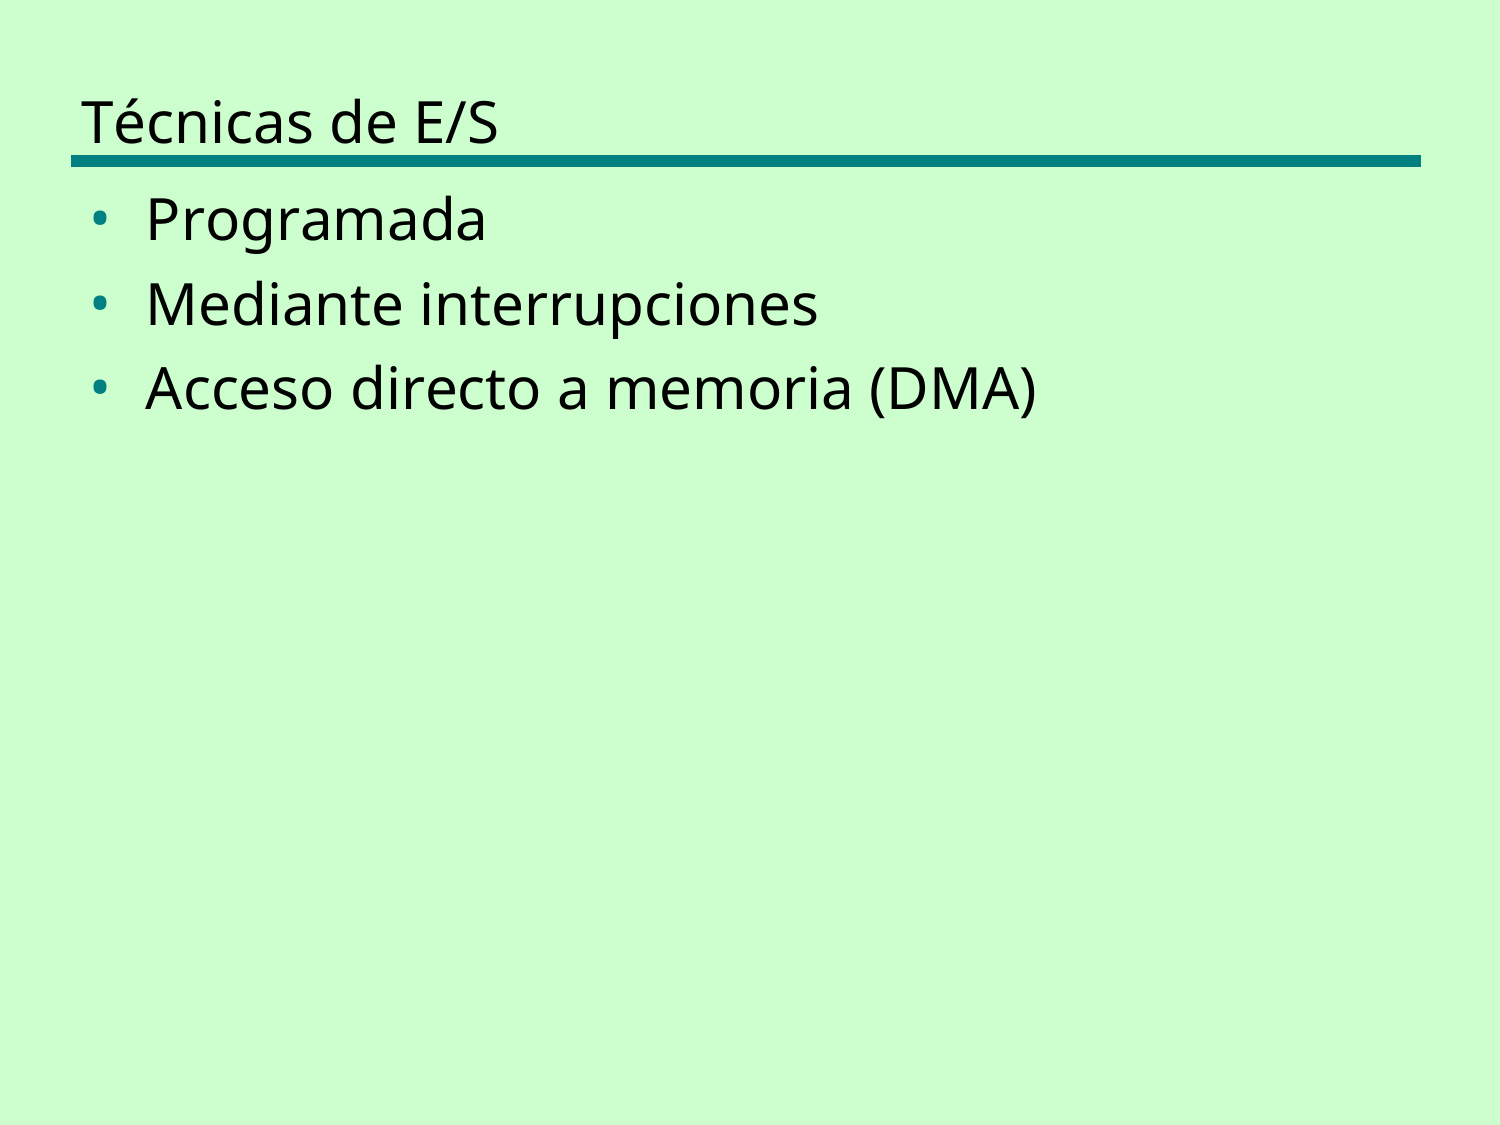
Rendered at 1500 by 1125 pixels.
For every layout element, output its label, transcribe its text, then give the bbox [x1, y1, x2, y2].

title Técnicas de E/S [66, 24, 1413, 163]
list Programada Mediante interrupciones Acceso directo a memoria (DMA) [74, 174, 1417, 1101]
